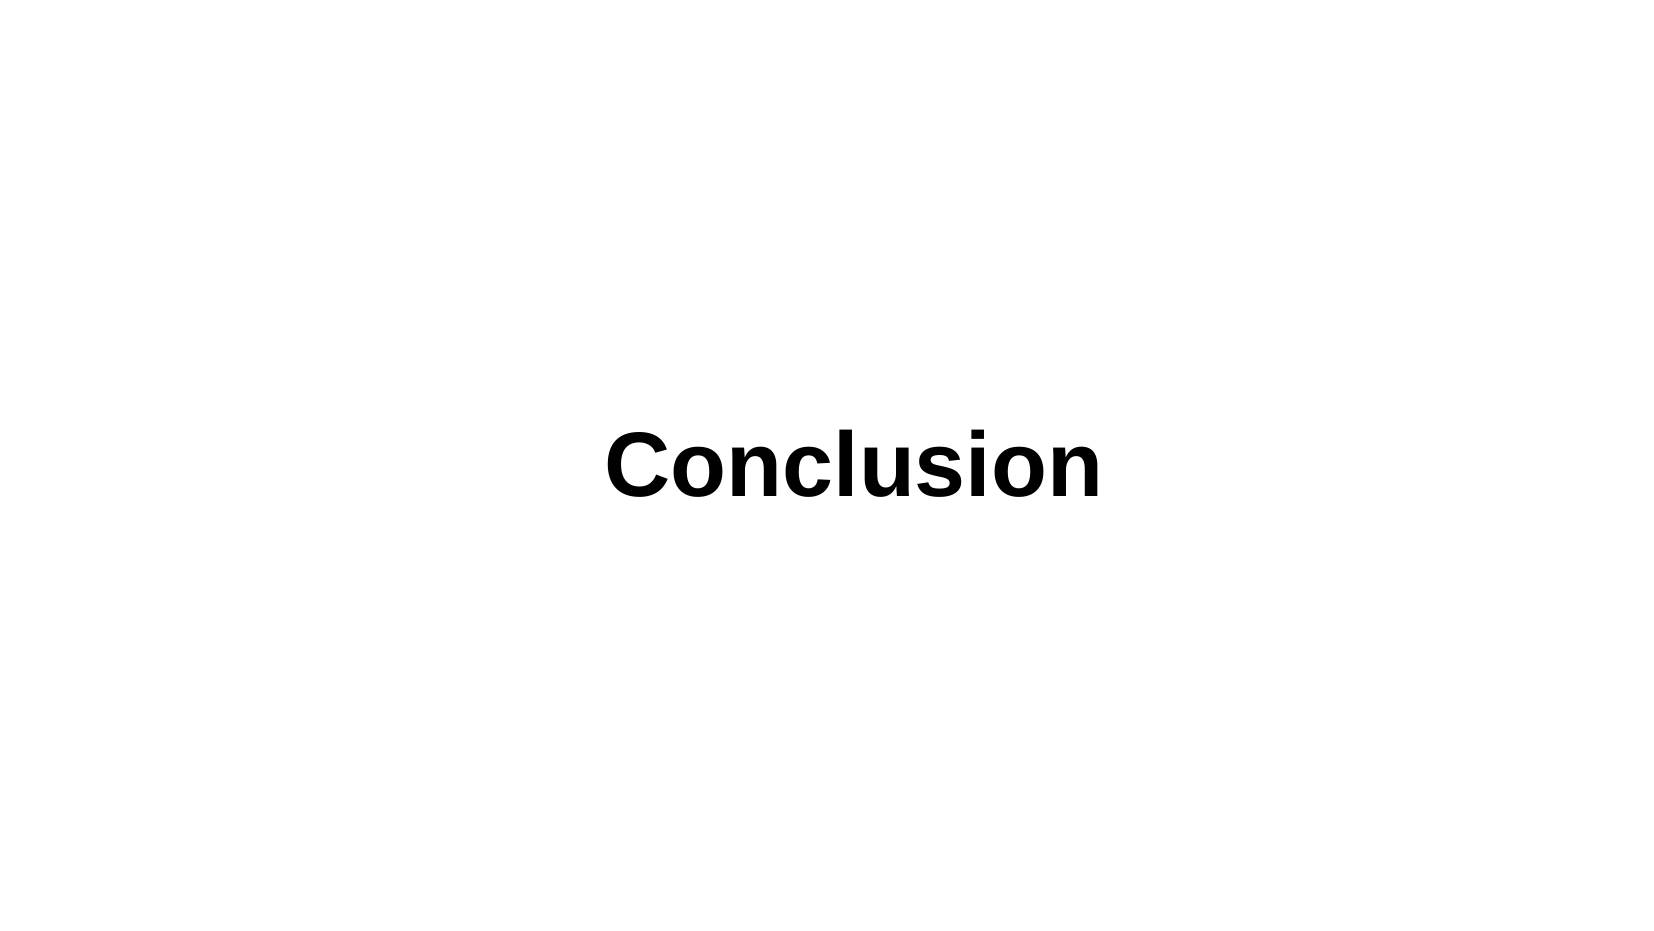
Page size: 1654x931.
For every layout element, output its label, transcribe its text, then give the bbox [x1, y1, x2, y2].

title Conclusion [82, 387, 1571, 543]
